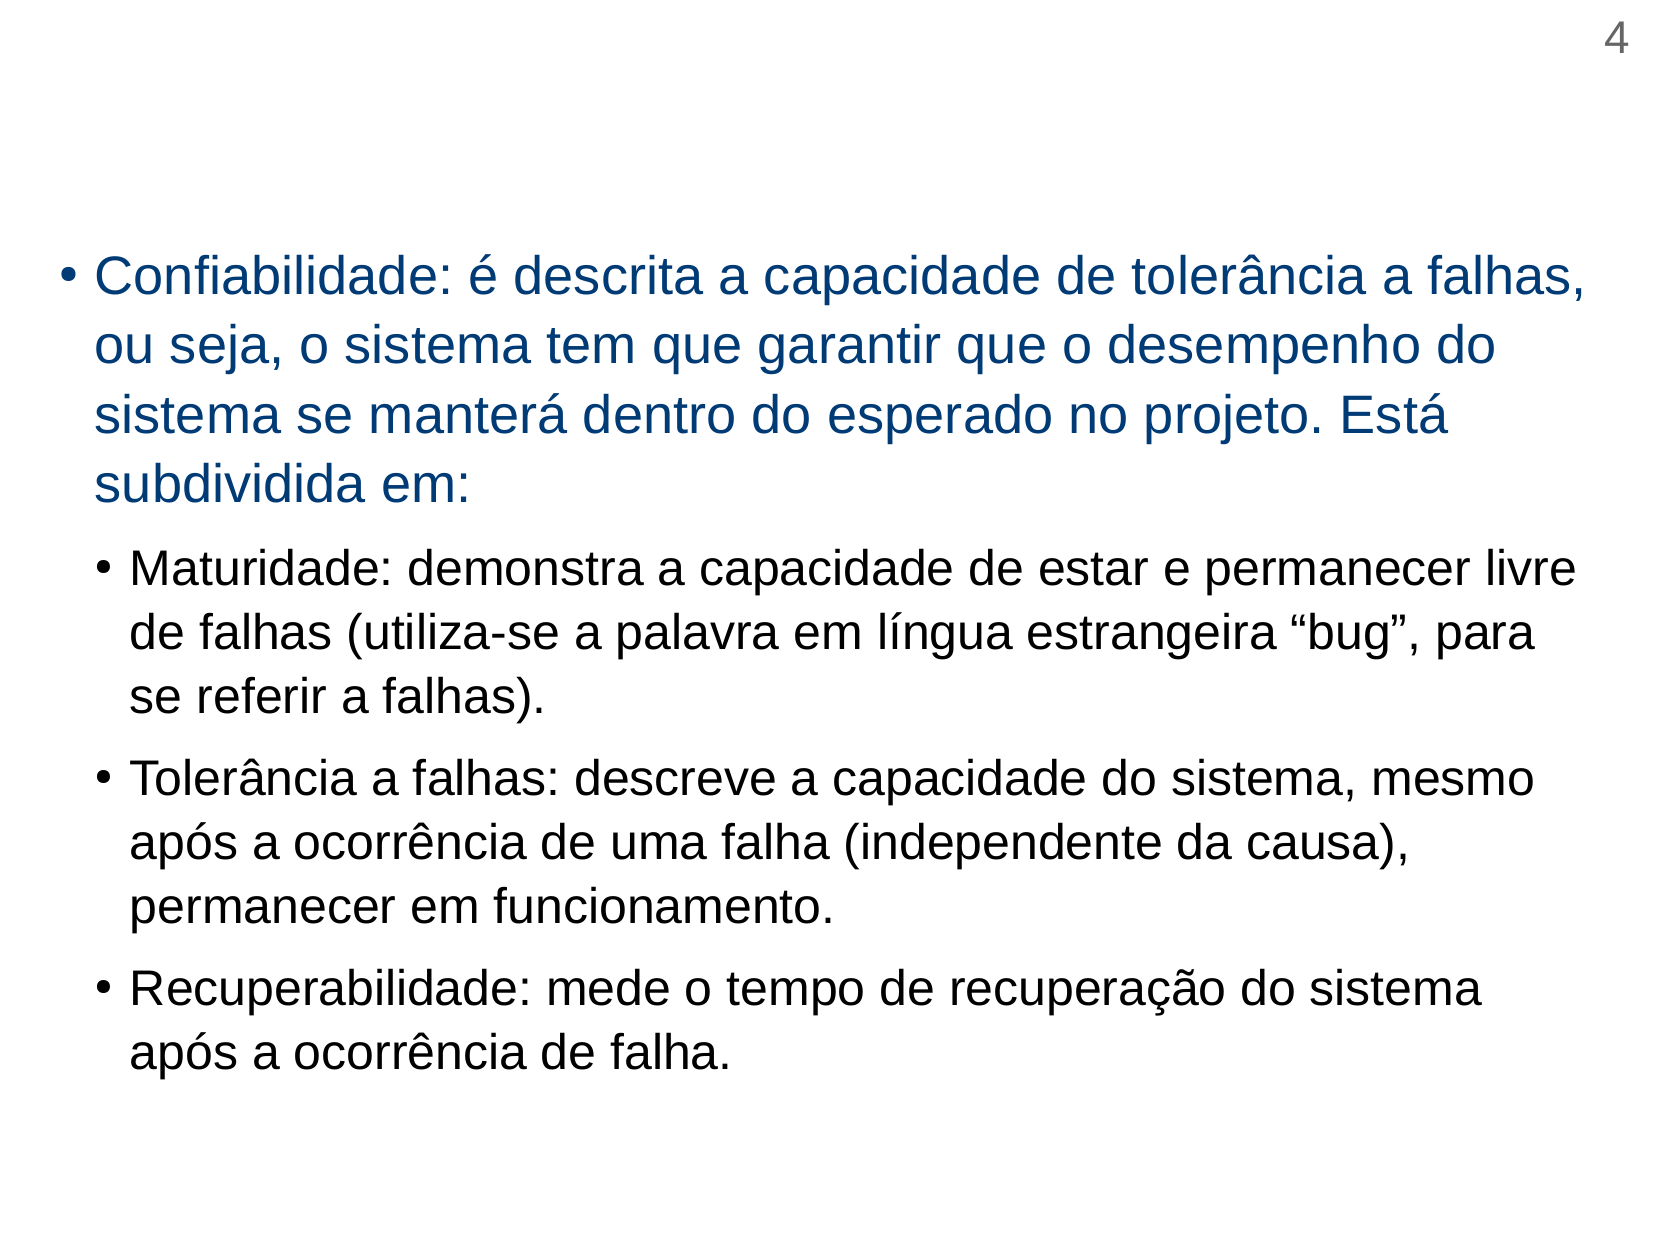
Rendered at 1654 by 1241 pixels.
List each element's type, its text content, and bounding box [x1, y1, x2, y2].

list Confiabilidade: é descrita a capacidade de tolerância a falhas, ou seja, o sistema tem que garantir que o desempenho do sistema se manterá dentro do esperado no projeto. Está subdividida em: Maturidade: demonstra a capacidade de estar e permanecer livre de falhas (utiliza-se a palavra em língua estrangeira “bug”, para se referir a falhas). Tolerância a falhas: descreve a capacidade do sistema, mesmo após a ocorrência de uma falha (independente da causa), permanecer em funcionamento. Recuperabilidade: mede o tempo de recuperação do sistema após a ocorrência de falha. [59, 236, 1595, 1211]
